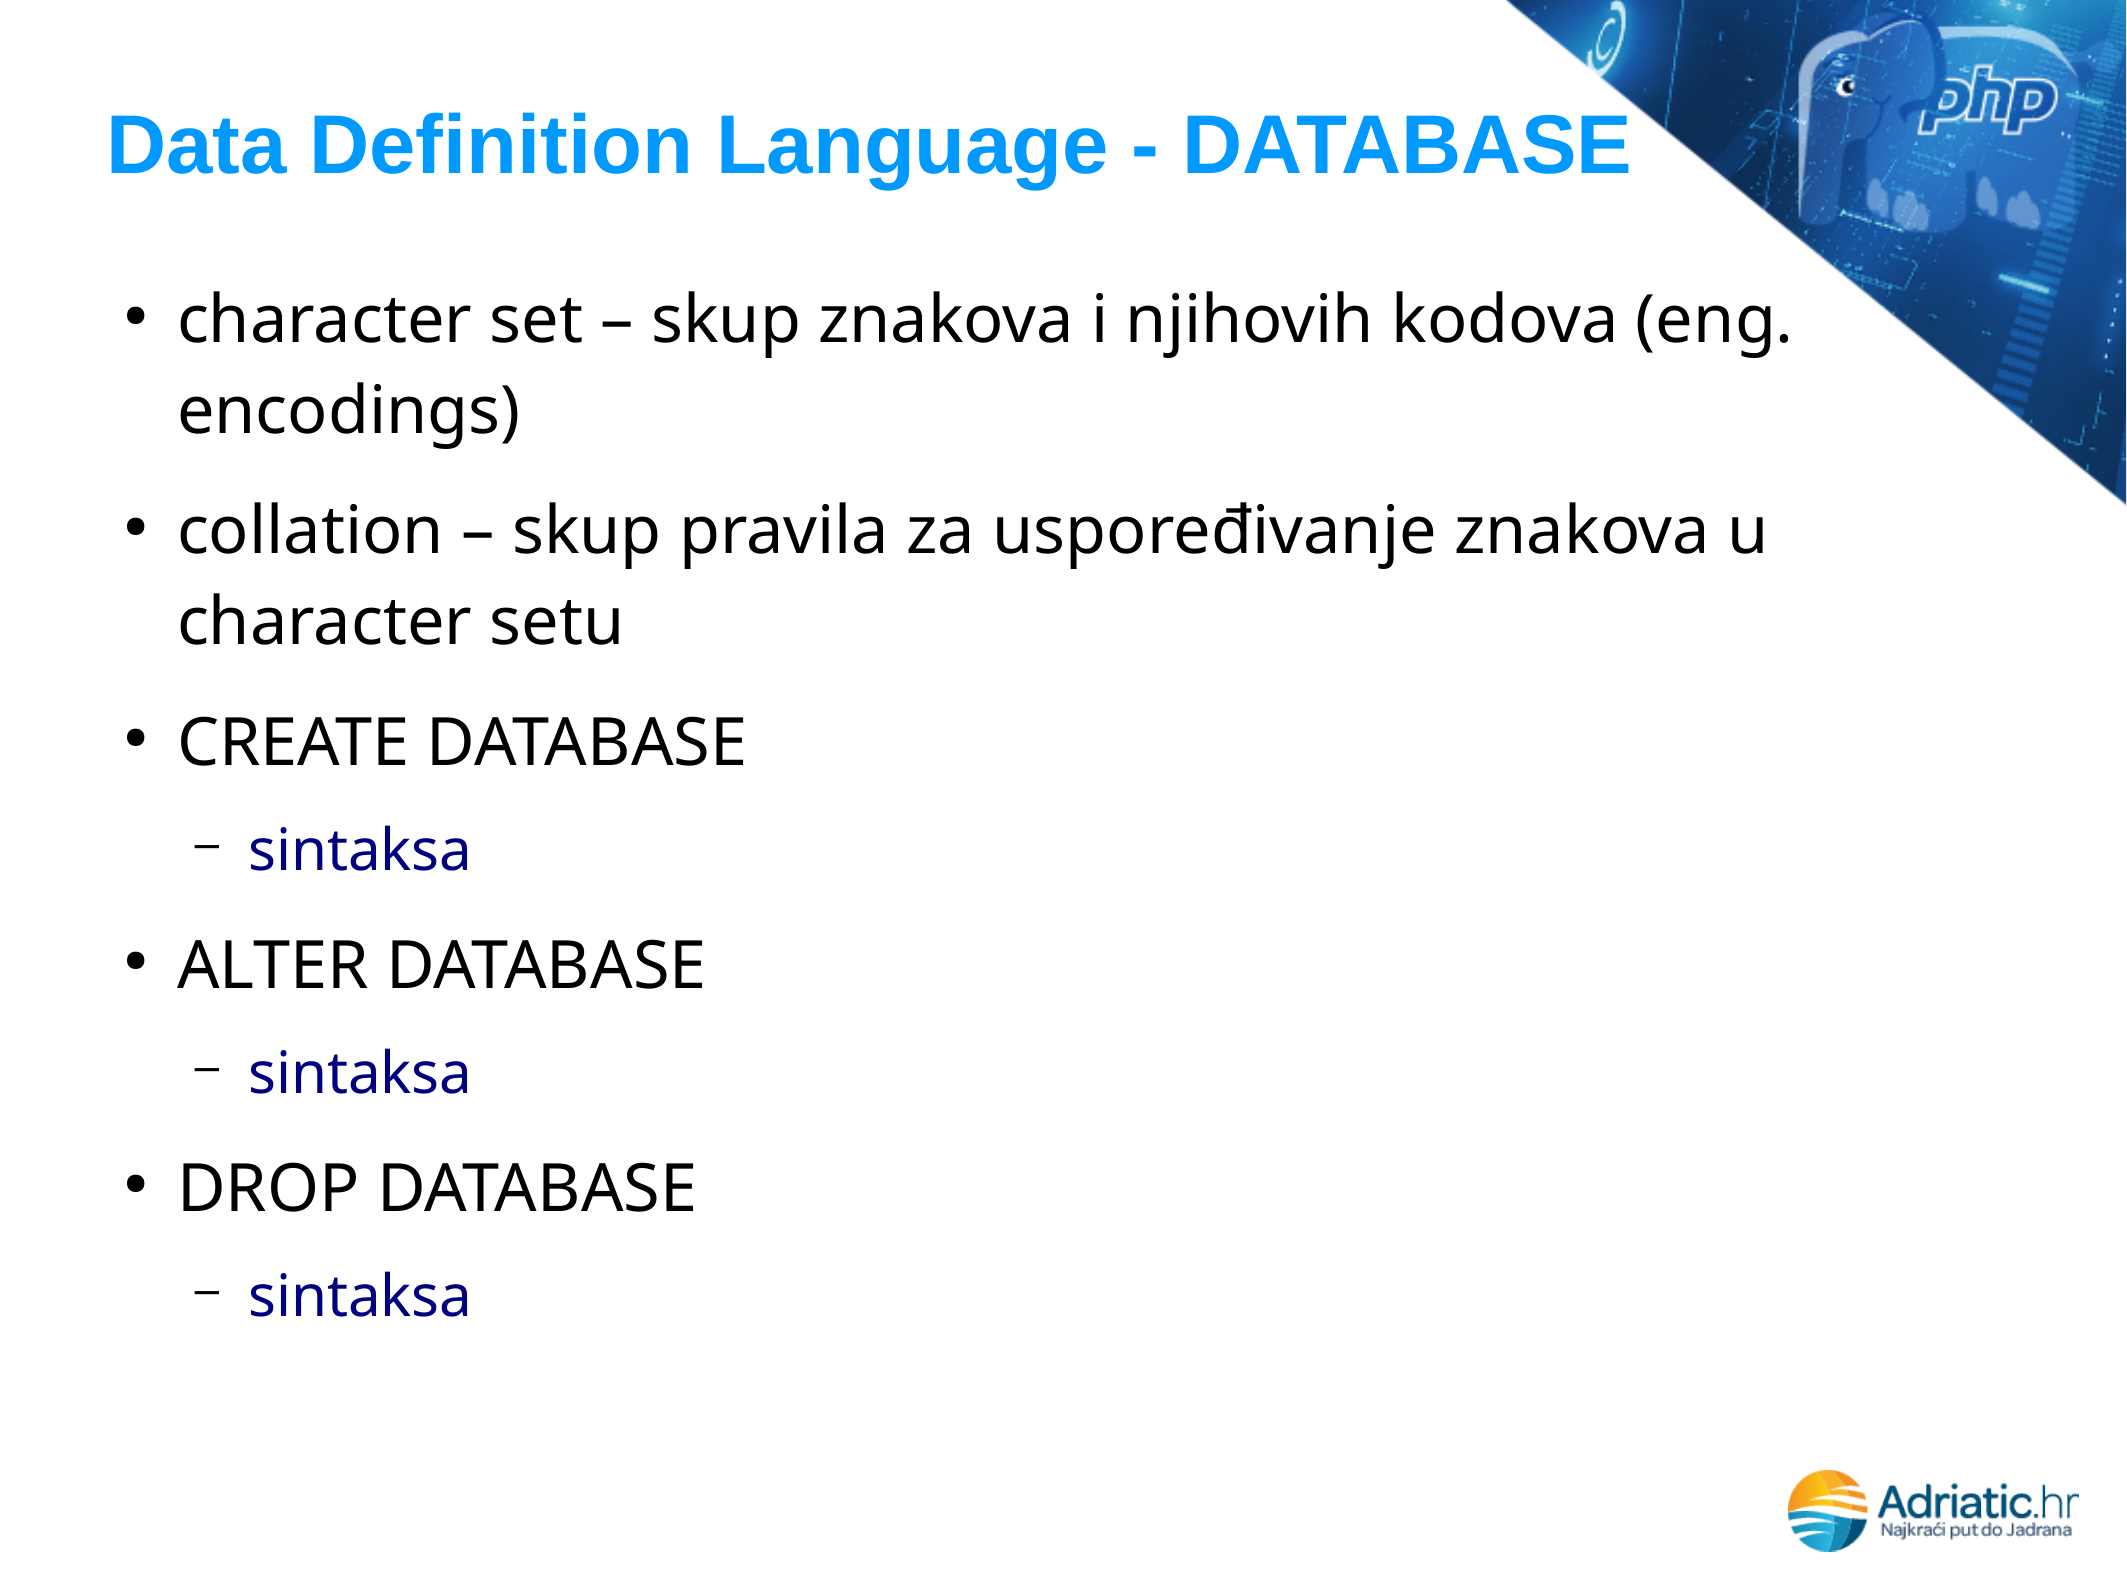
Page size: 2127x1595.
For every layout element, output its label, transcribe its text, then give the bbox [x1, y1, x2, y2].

picture [1505, 0, 2127, 625]
list character set – skup znakova i njihovih kodova (eng. encodings) collation – skup pravila za uspoređivanje znakova u character setu CREATE DATABASE sintaksa ALTER DATABASE sintaksa DROP DATABASE sintaksa [106, 271, 2020, 1453]
title Data Definition Language - DATABASE [106, 51, 1666, 238]
picture [1788, 1470, 2079, 1552]
